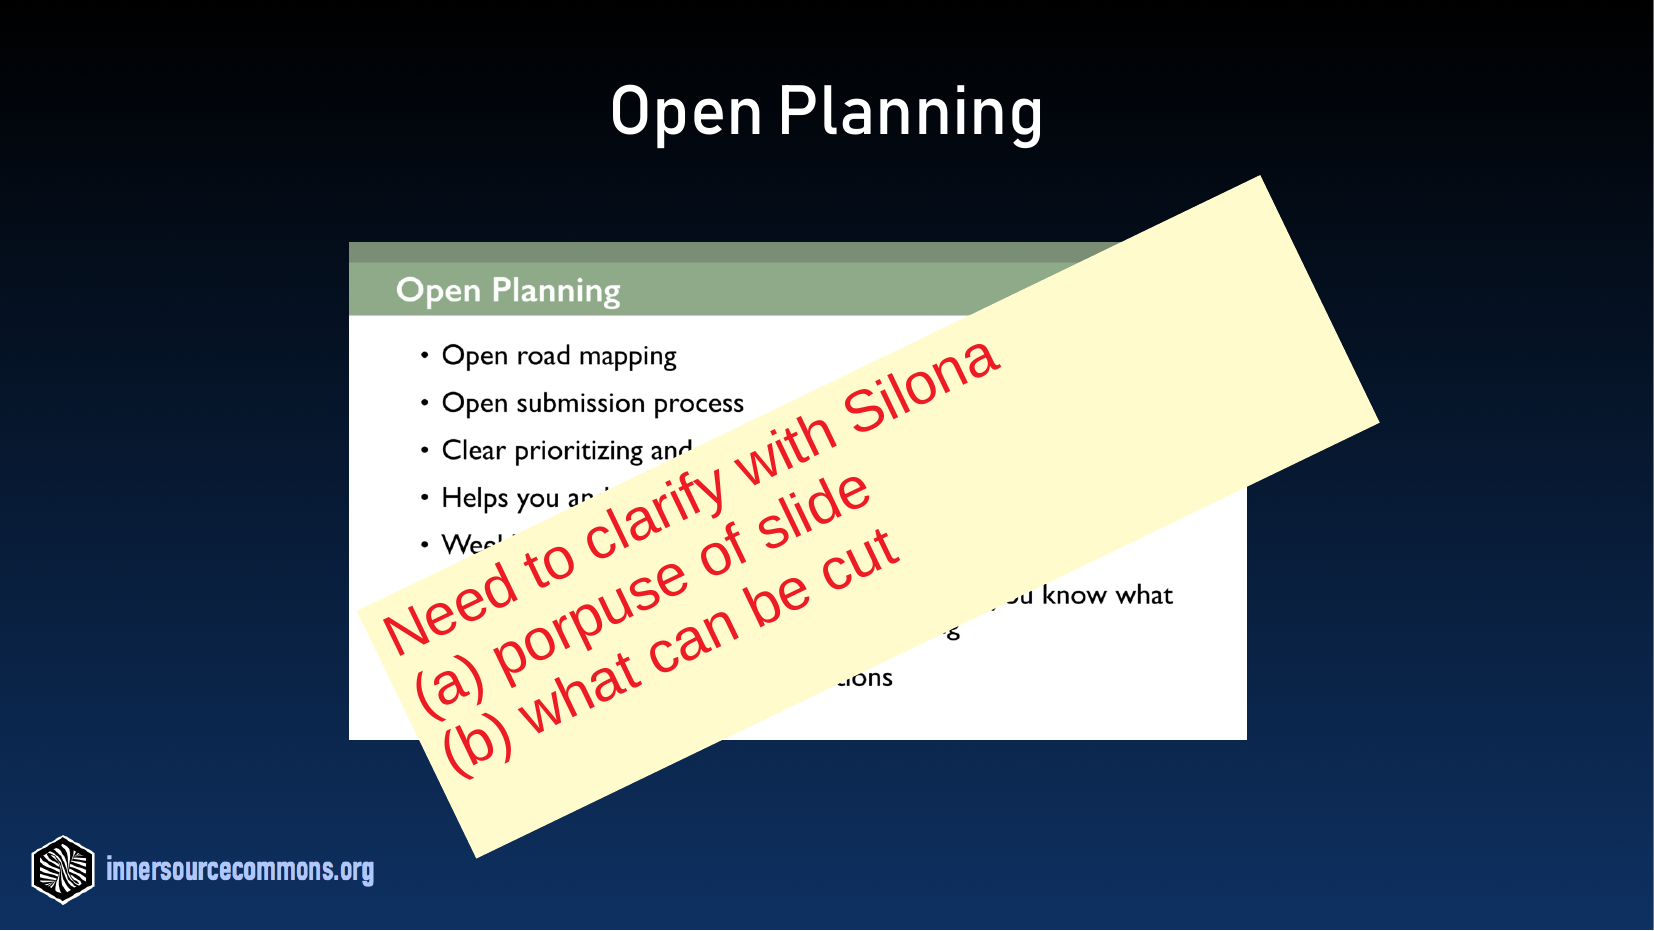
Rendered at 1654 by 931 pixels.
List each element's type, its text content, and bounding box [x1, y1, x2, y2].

title Open Planning [82, 37, 1571, 193]
picture [0, 0, 1654, 930]
text_box Need to clarify with Silona (a) porpuse of slide (b) what can be cut [356, 175, 1380, 859]
